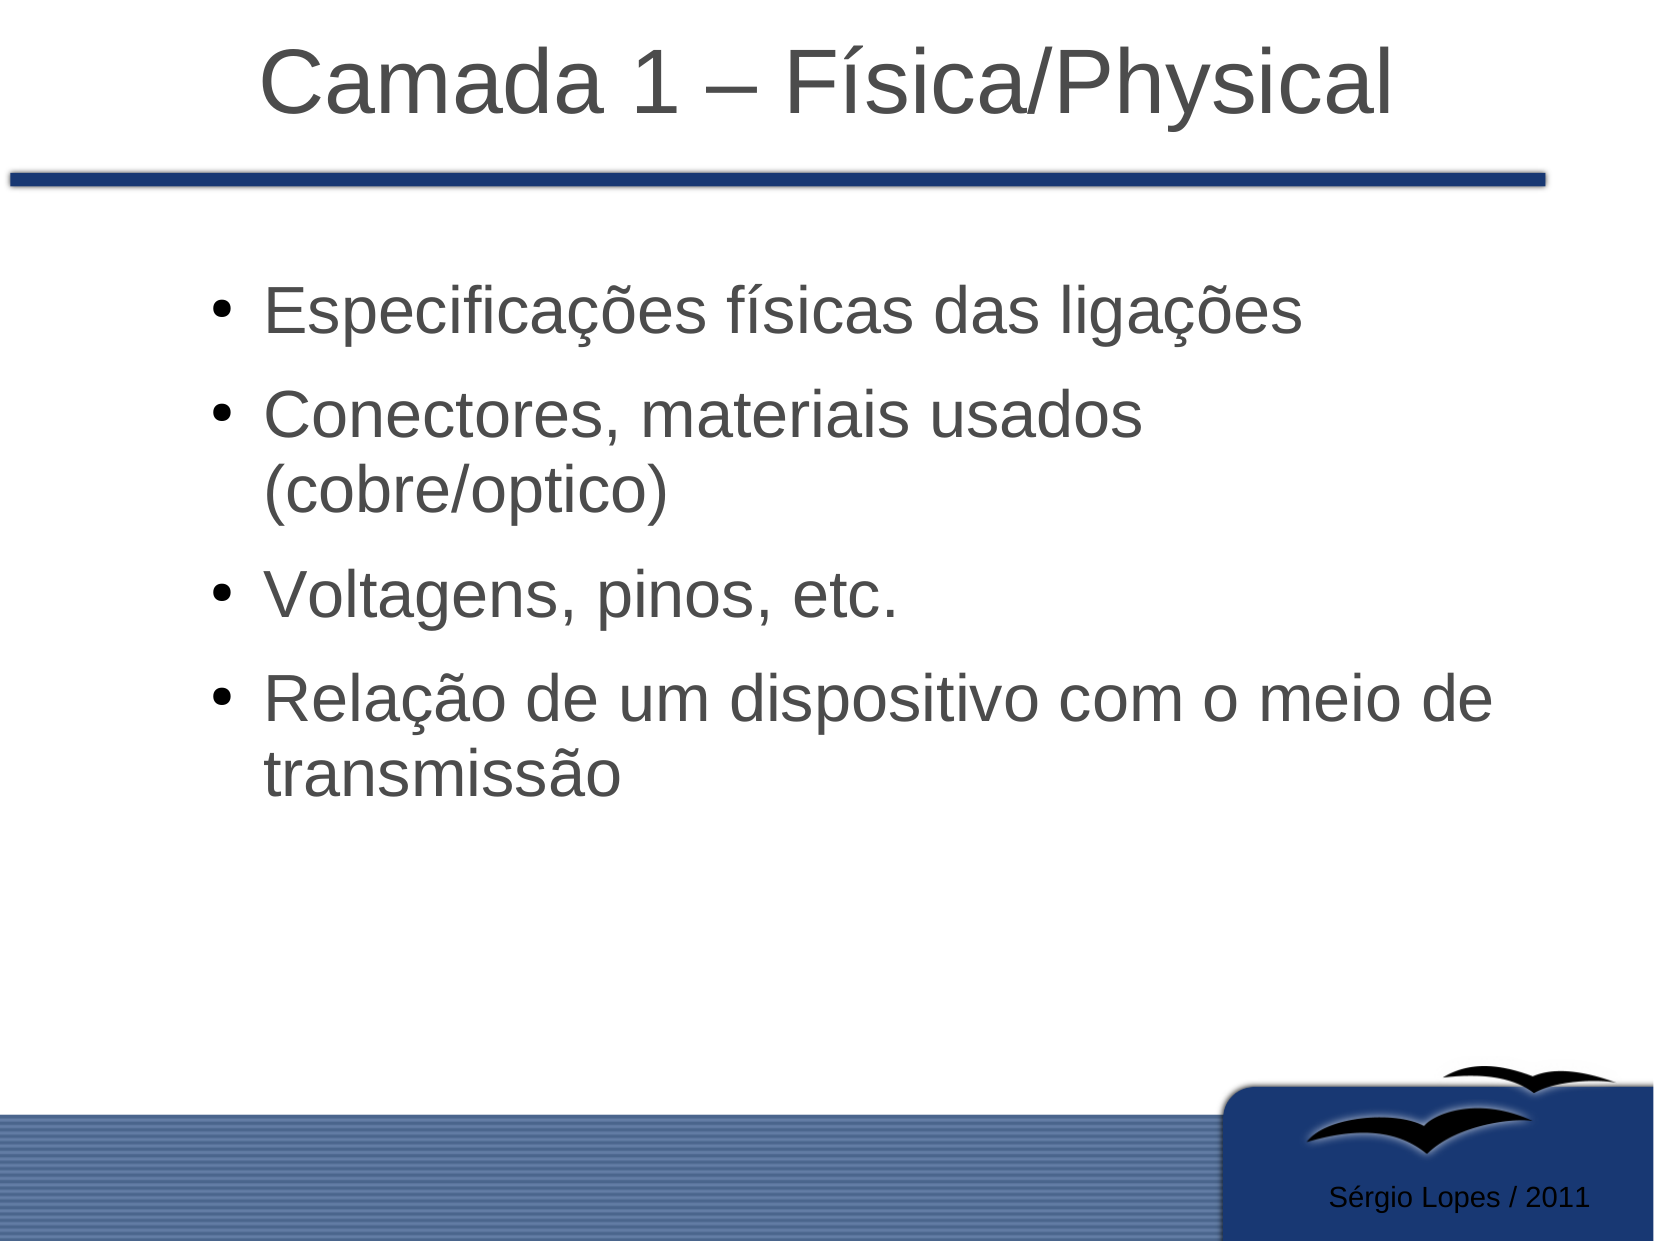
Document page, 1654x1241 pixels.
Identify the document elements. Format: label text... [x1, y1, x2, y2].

list Especificações físicas das ligações Conectores, materiais usados (cobre/optico) Voltagens, pinos, etc. Relação de um dispositivo com o meio de transmissão [121, 273, 1534, 1056]
picture [0, 0, 1654, 1241]
title Camada 1 – Física/Physical [121, 0, 1534, 164]
text_box Sérgio Lopes / 2011 [1328, 1181, 1588, 1214]
